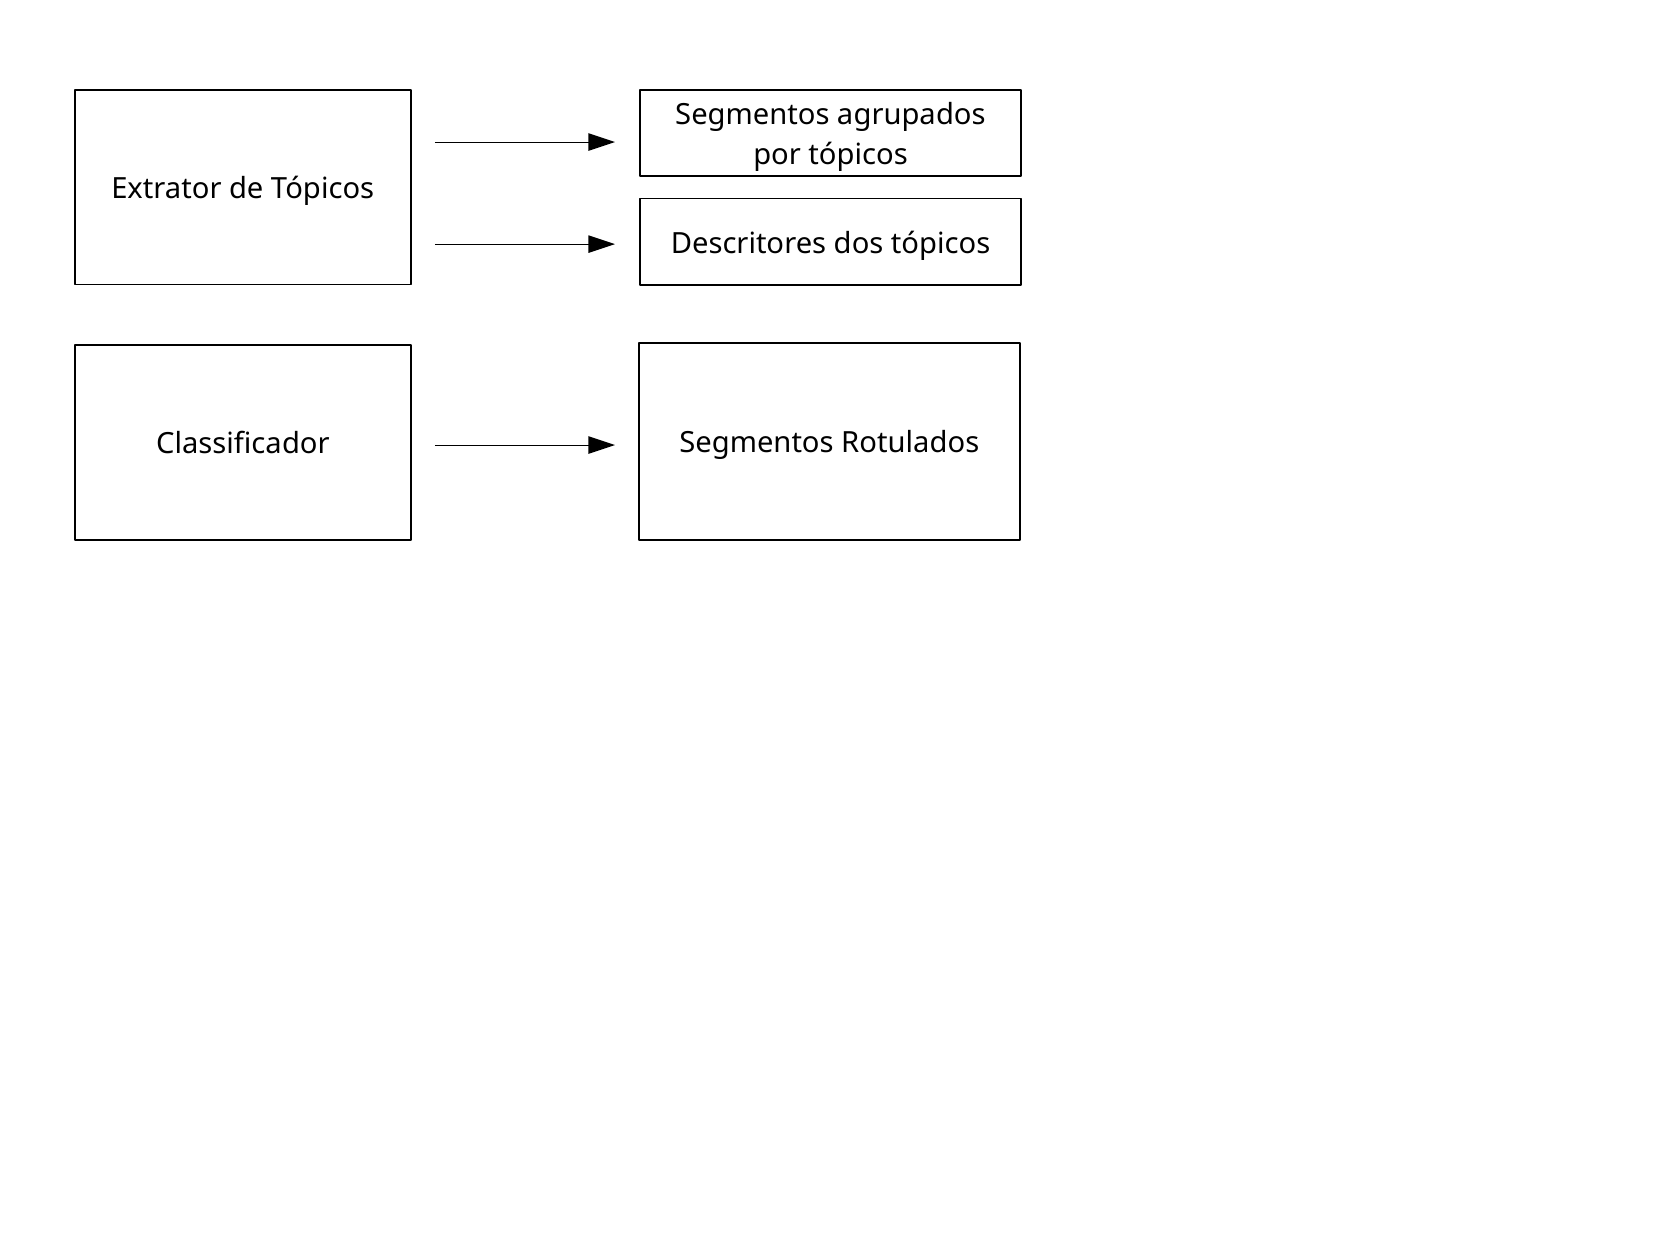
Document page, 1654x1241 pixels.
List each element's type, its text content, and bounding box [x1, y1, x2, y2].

text_box Segmentos Rotulados [638, 342, 1020, 540]
text_box Classificador [74, 345, 411, 540]
text_box Descritores dos tópicos [640, 198, 1022, 286]
text_box Extrator de Tópicos [74, 89, 411, 285]
text_box Segmentos agrupados por tópicos [640, 89, 1022, 177]
